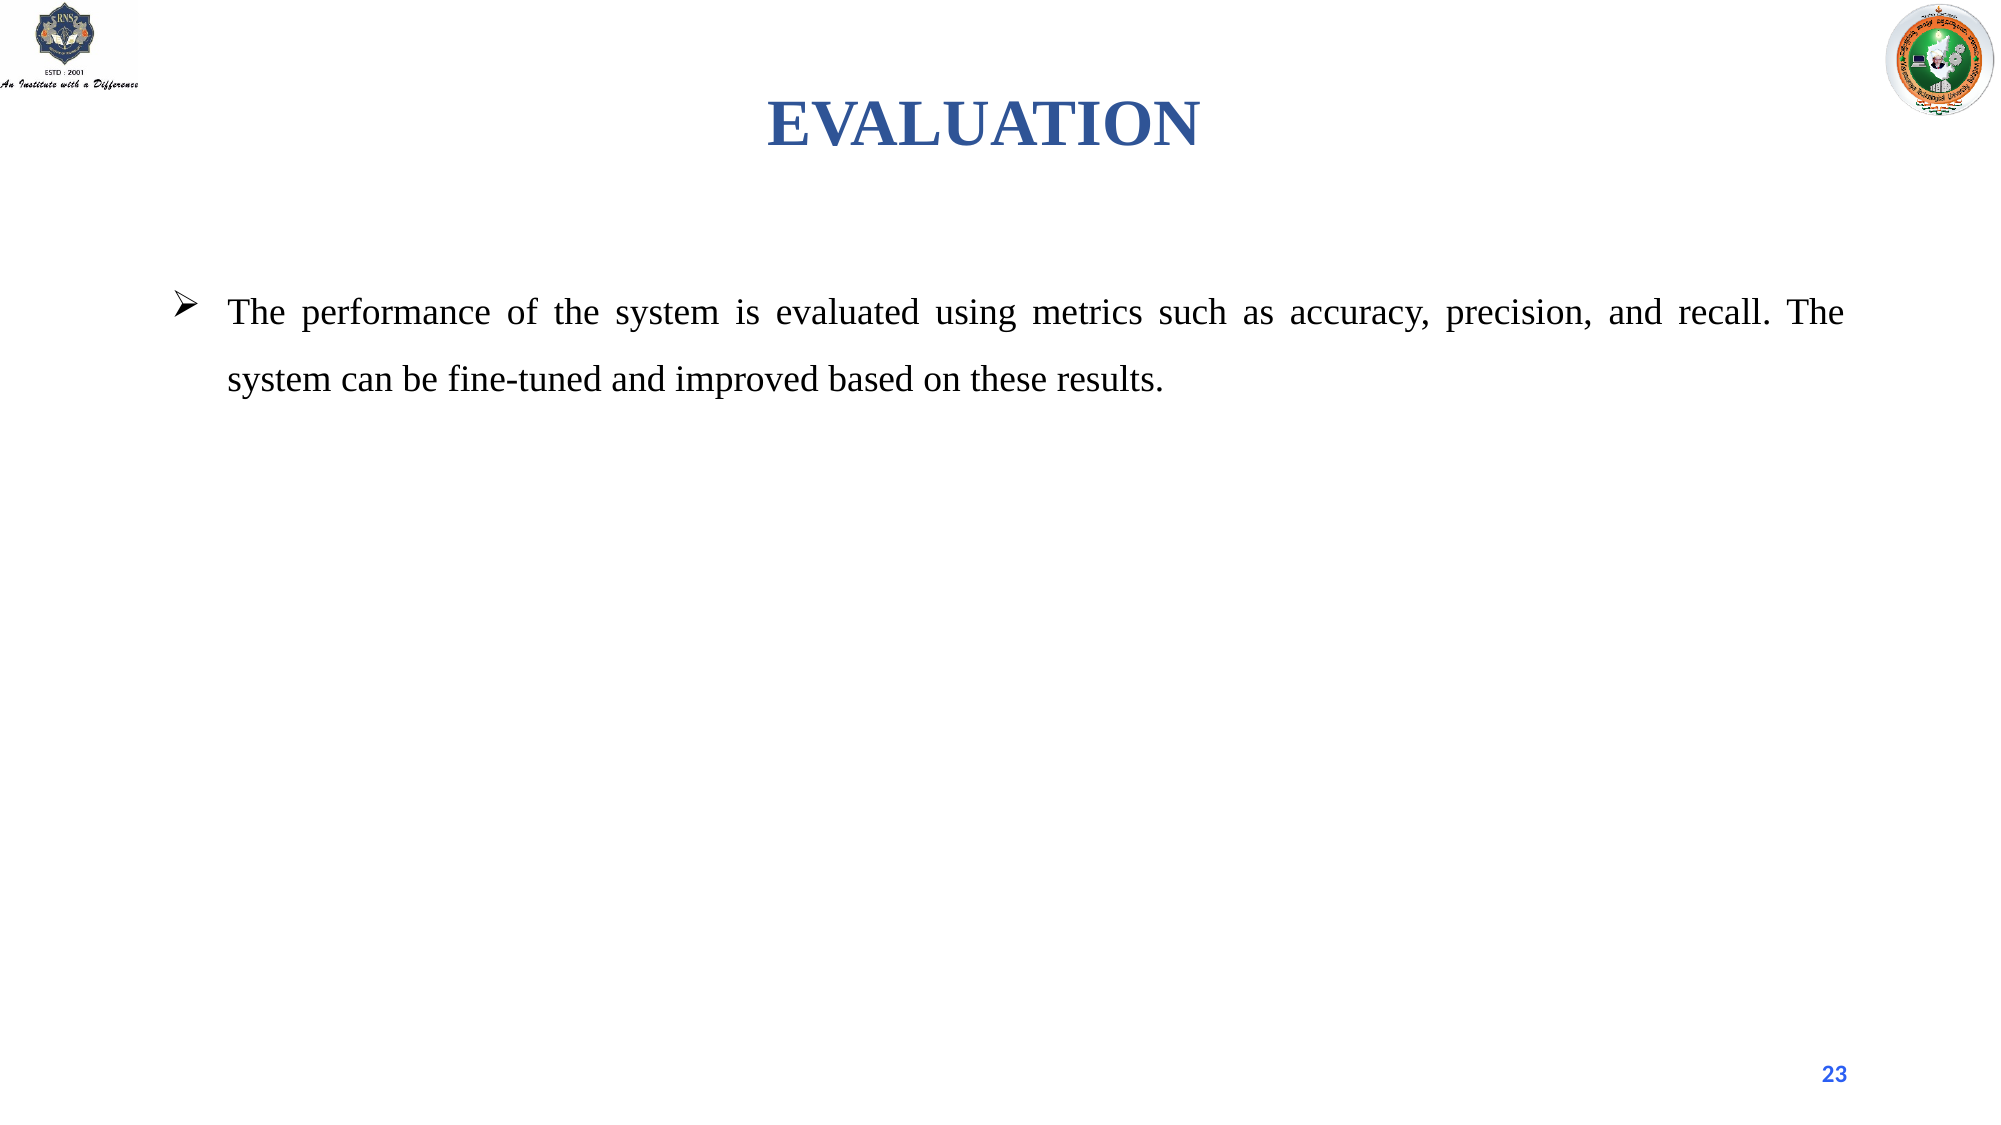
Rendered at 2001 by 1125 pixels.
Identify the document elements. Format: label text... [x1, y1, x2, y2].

picture [1882, 2, 1997, 117]
picture [0, 0, 138, 90]
list The performance of the system is evaluated using metrics such as accuracy, precision, and recall. The system can be fine-tuned and improved based on these results. [137, 256, 1863, 1083]
title Evaluation [137, 59, 1863, 174]
slide_number <number> [1412, 1042, 1863, 1103]
